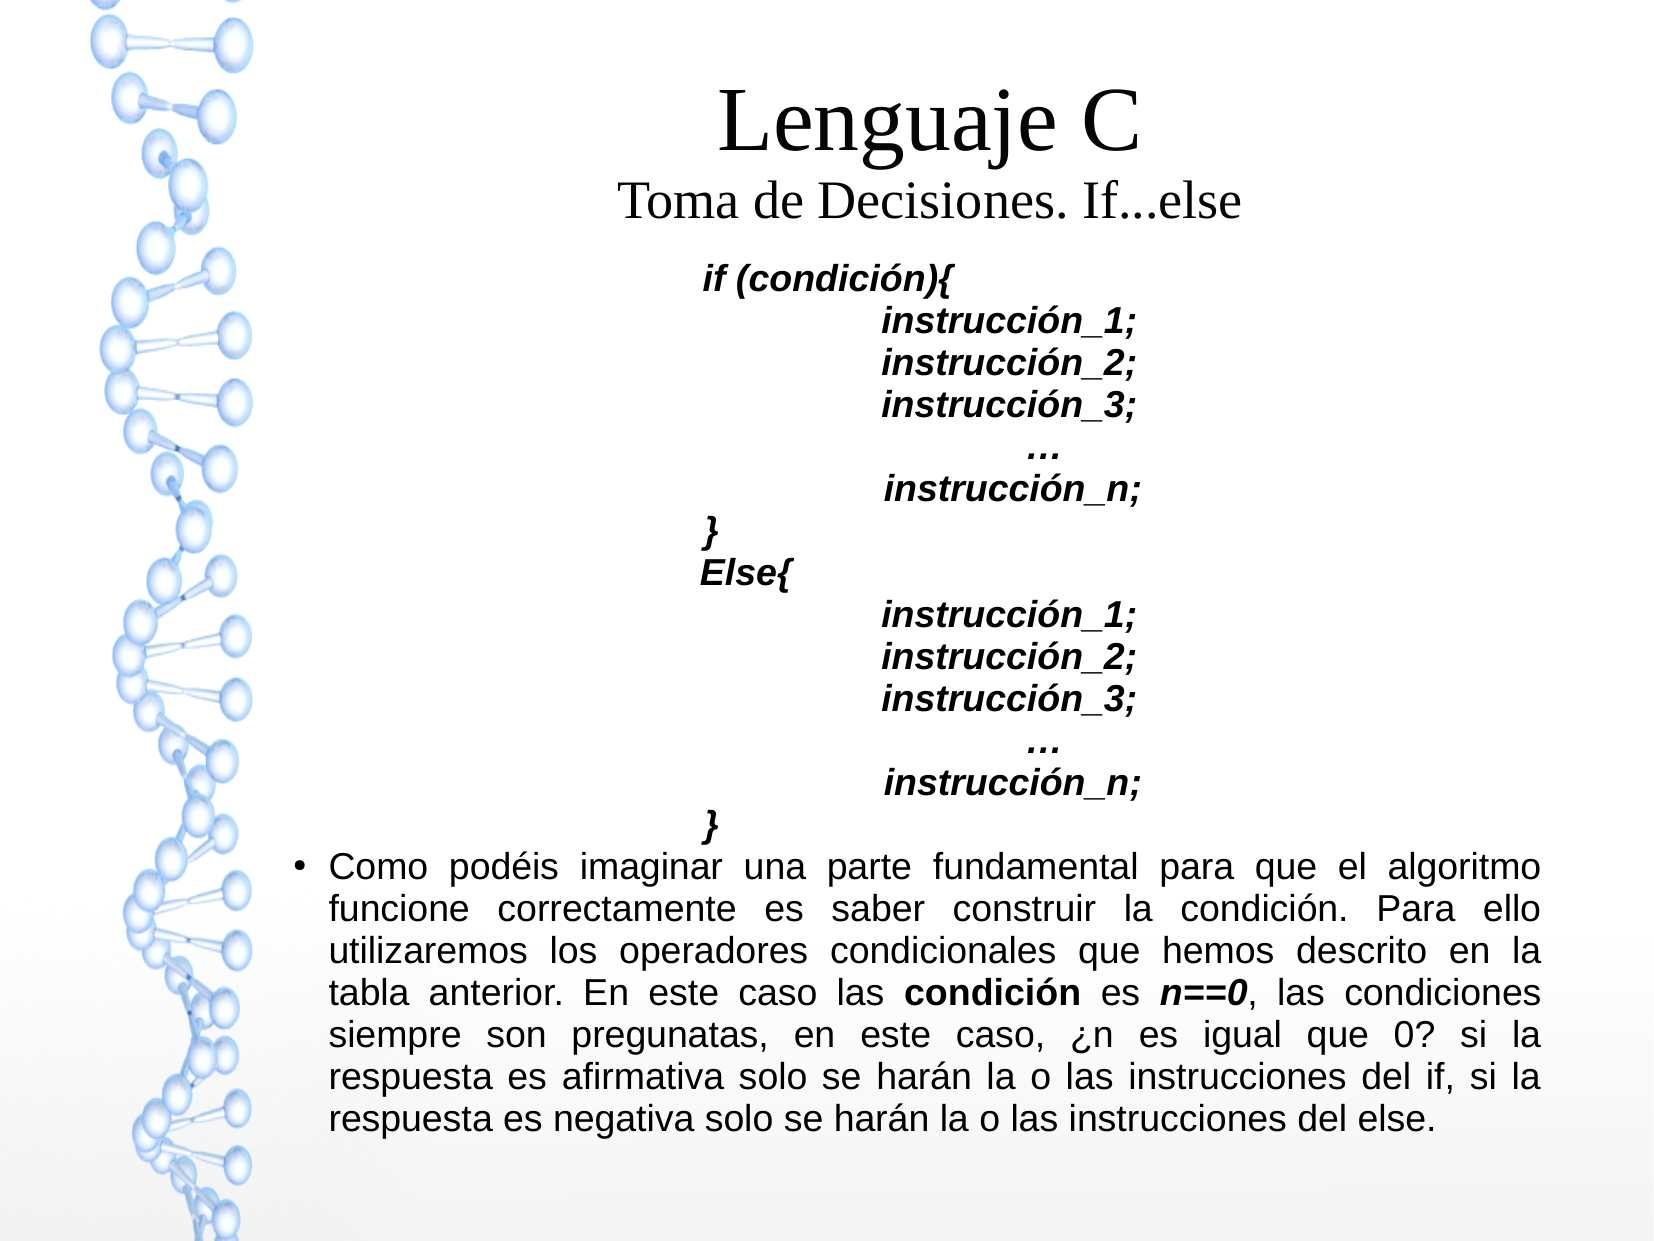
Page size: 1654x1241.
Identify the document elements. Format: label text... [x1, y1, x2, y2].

picture [0, 0, 1654, 1241]
text_box if (condición){ instrucción_1; instrucción_2; instrucción_3; … instrucción_n; } Else{ instrucción_1; instrucción_2; instrucción_3; … instrucción_n; } Como podéis imaginar una parte fundamental para que el algoritmo funcione correctamente es saber construir la condición. Para ello utilizaremos los operadores condicionales que hemos descrito en la tabla anterior. En este caso las condición es n==0, las condiciones siempre son pregunatas, en este caso, ¿n es igual que 0? si la respuesta es afirmativa solo se harán la o las instrucciones del if, si la respuesta es negativa solo se harán la o las instrucciones del else. [278, 250, 1557, 1190]
title Lenguaje C Toma de Decisiones. If...else [265, 47, 1595, 252]
